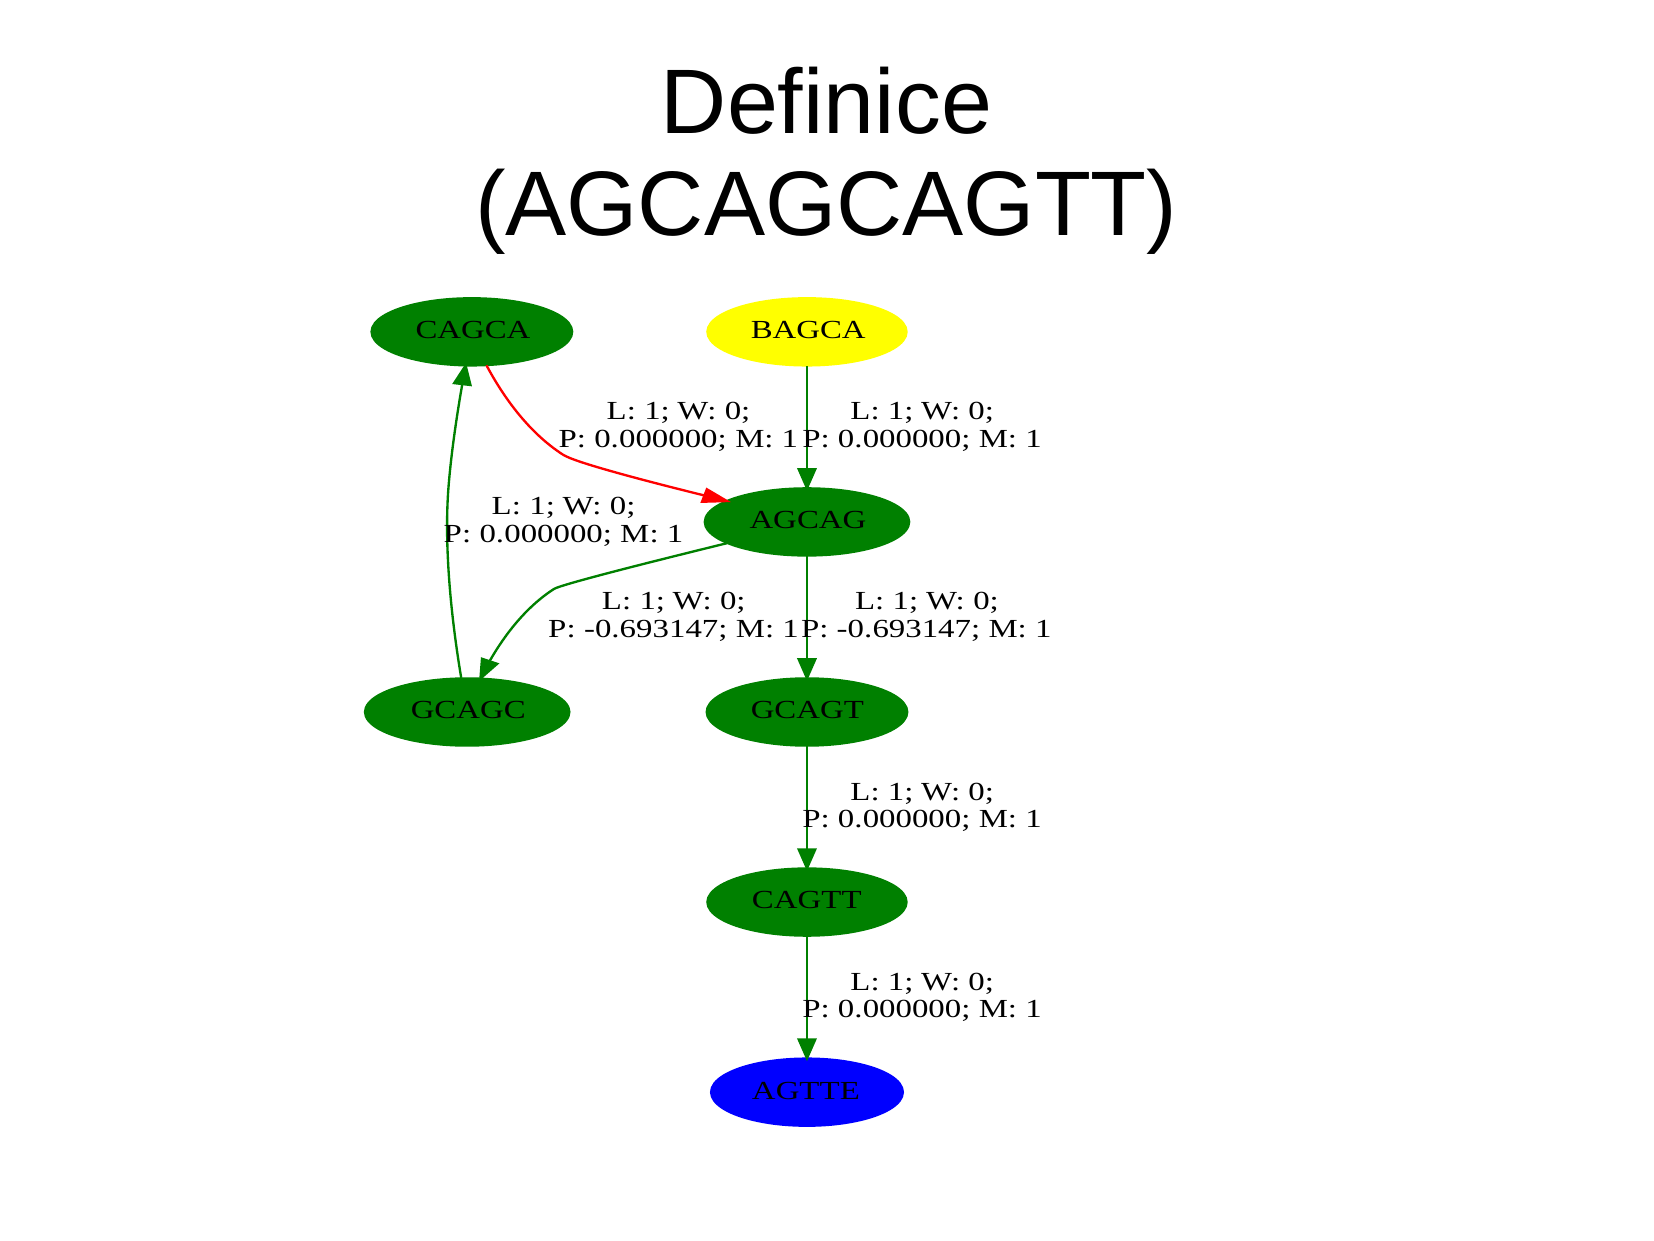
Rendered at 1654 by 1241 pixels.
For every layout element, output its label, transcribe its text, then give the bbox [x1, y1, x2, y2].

title Definice (AGCAGCAGTT) [82, 49, 1571, 257]
picture [354, 290, 1062, 1134]
